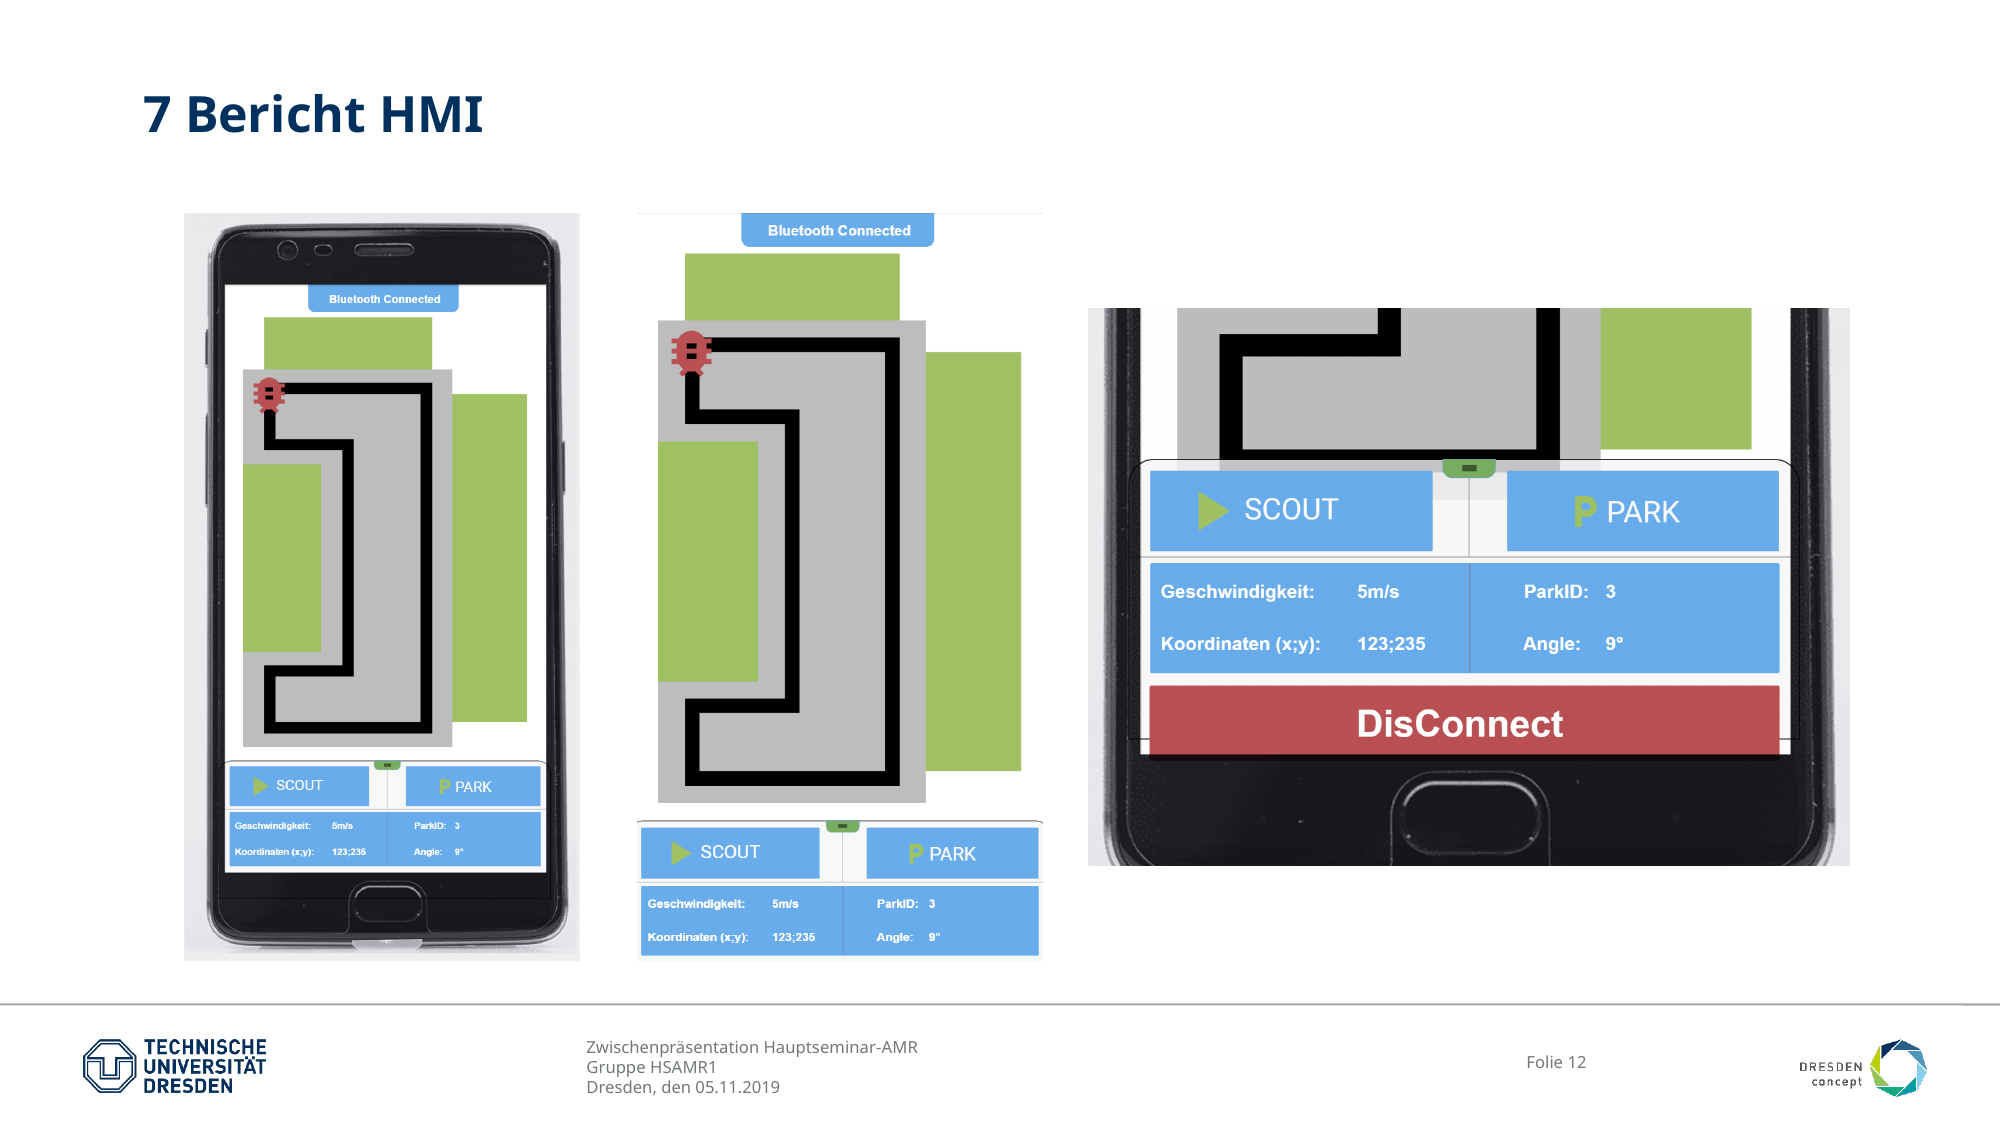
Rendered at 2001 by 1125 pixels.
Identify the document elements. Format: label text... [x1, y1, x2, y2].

picture [1800, 1039, 1927, 1097]
picture [83, 1039, 266, 1093]
picture [184, 213, 580, 961]
title 7 Bericht HMI [143, 56, 1880, 169]
picture [637, 213, 1043, 961]
picture [1088, 308, 1850, 866]
